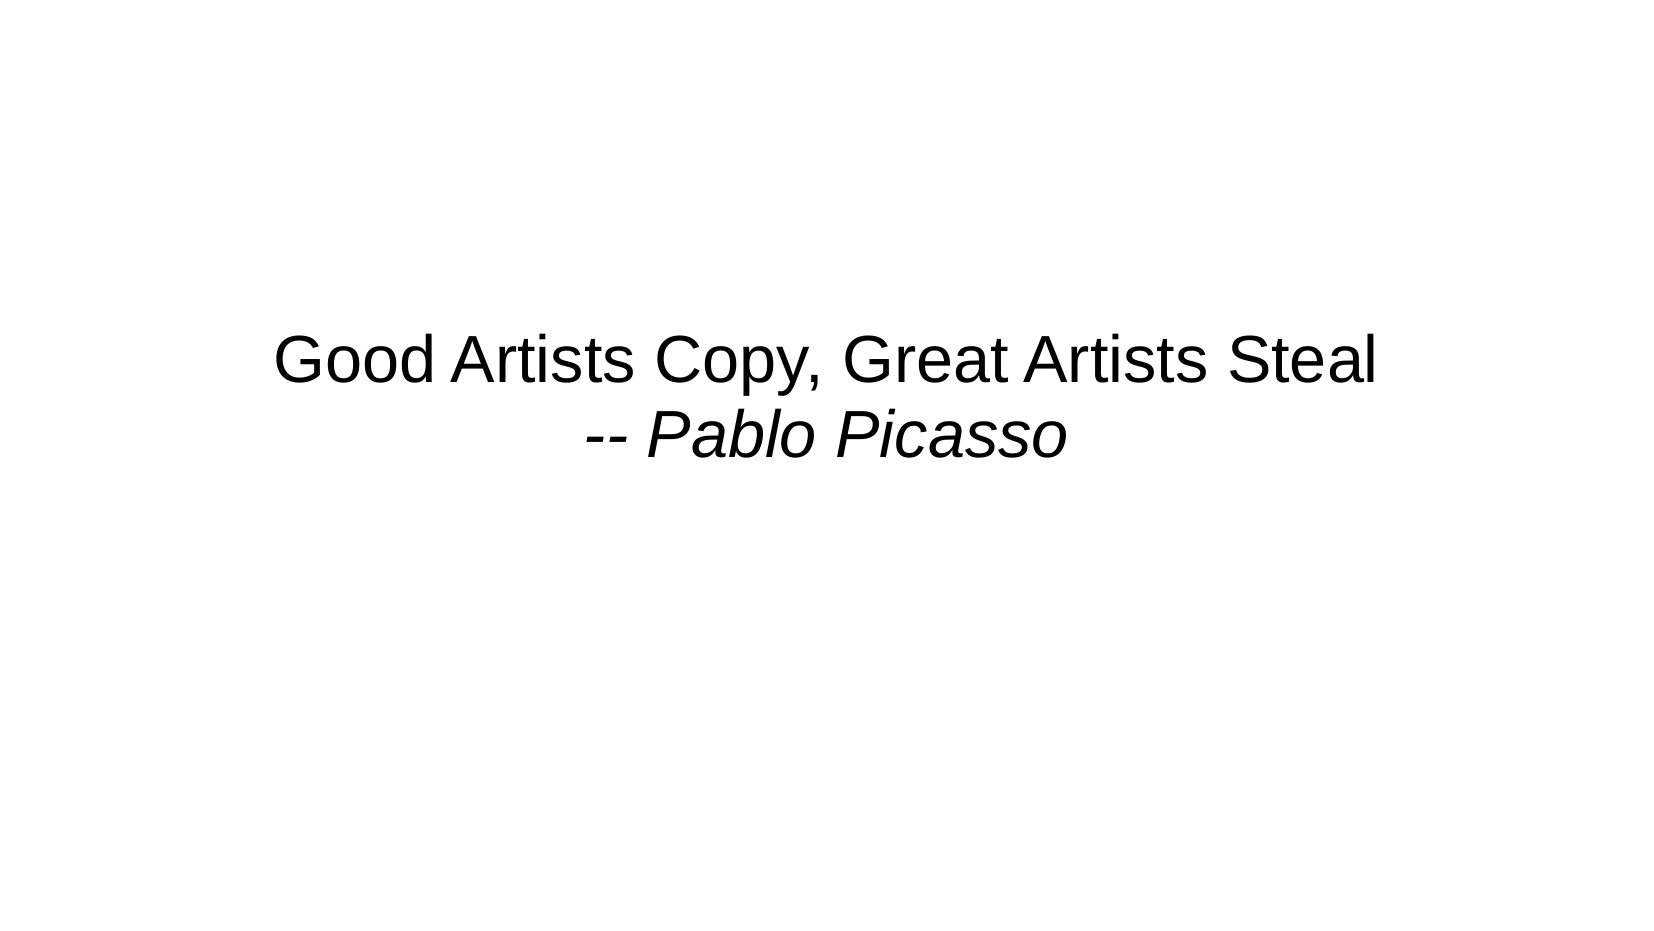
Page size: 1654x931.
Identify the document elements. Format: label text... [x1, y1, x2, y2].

subtitle Good Artists Copy, Great Artists Steal -- Pablo Picasso [82, 37, 1571, 757]
